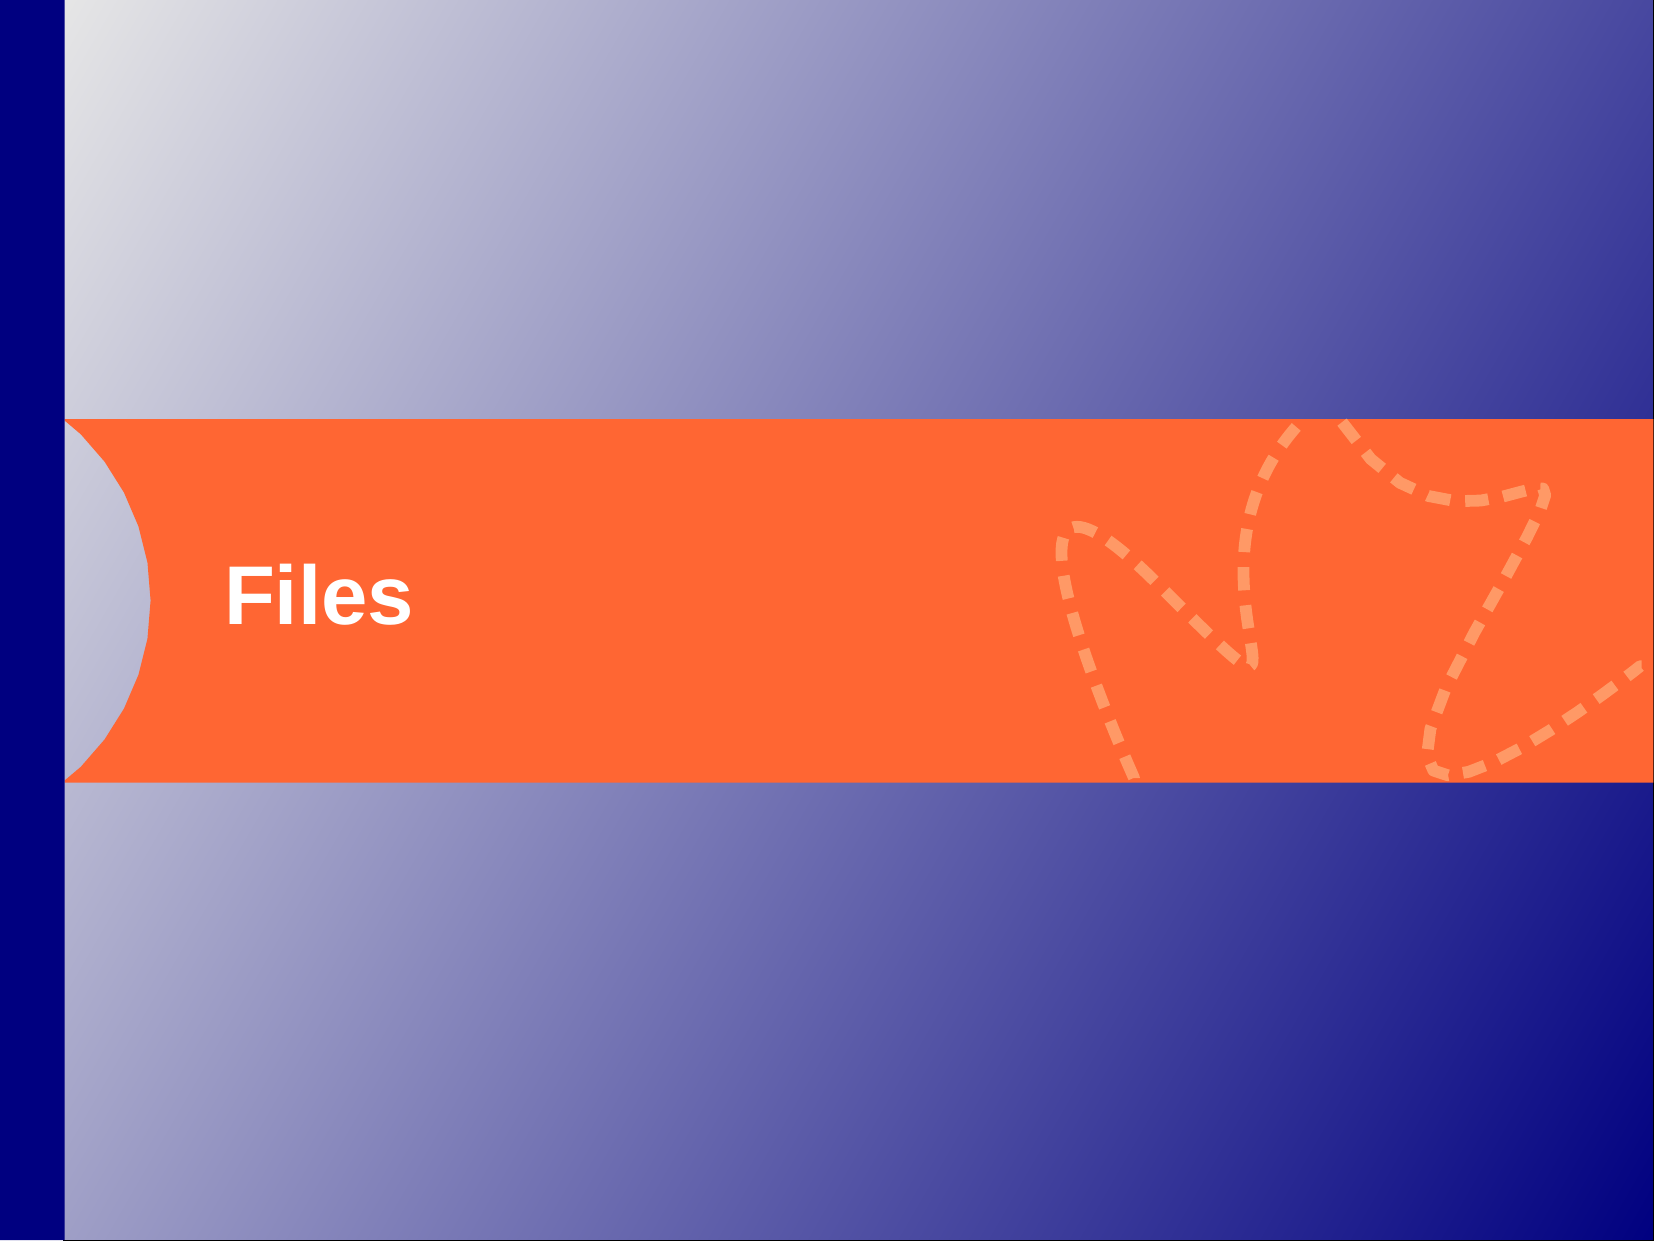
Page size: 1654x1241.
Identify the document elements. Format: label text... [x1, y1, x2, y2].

title Files [224, 497, 1093, 704]
